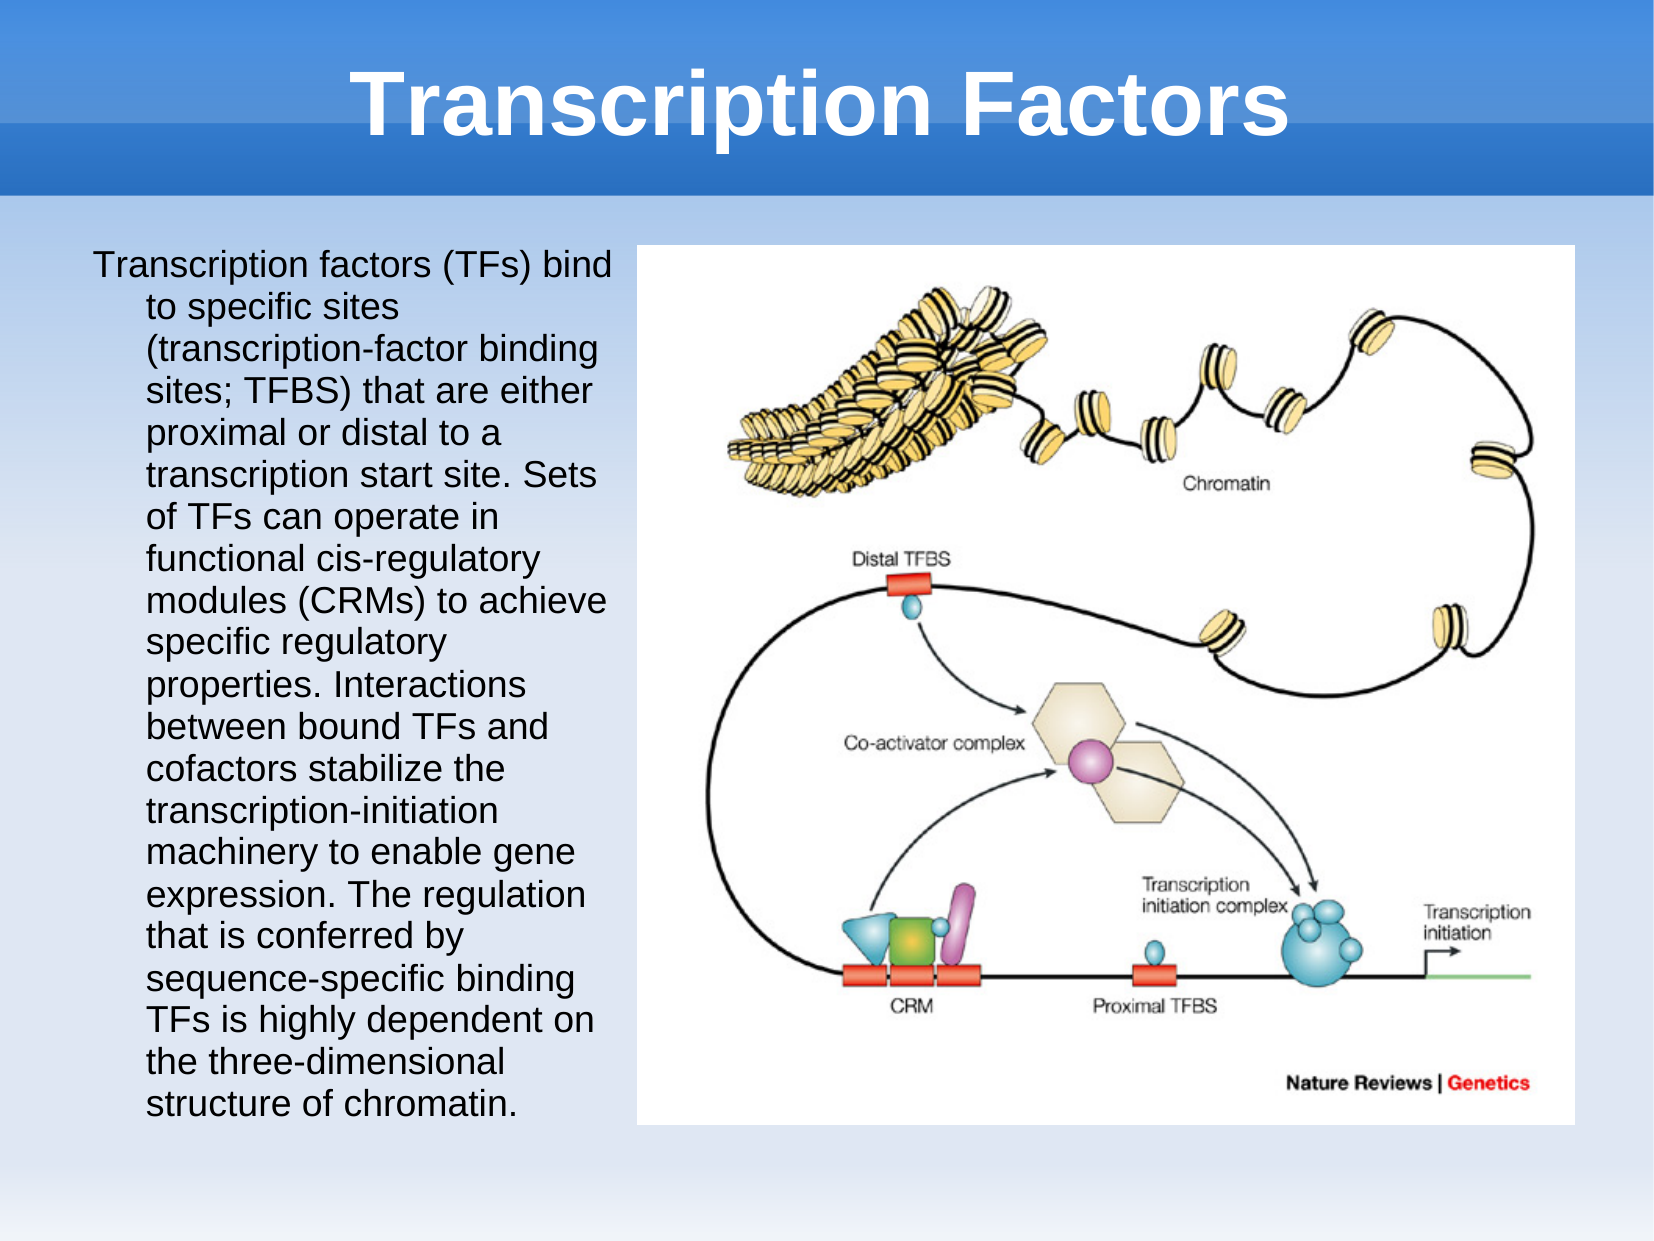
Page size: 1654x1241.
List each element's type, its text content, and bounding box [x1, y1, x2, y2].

list Transcription factors (TFs) bind to specific sites (transcription-factor binding sites; TFBS) that are either proximal or distal to a transcription start site. Sets of TFs can operate in functional cis-regulatory modules (CRMs) to achieve specific regulatory properties. Interactions between bound TFs and cofactors stabilize the transcription-initiation machinery to enable gene expression. The regulation that is conferred by sequence-specific binding TFs is highly dependent on the three-dimensional structure of chromatin. [75, 243, 630, 1126]
picture [0, 0, 1654, 1241]
title Transcription Factors [76, 7, 1565, 200]
